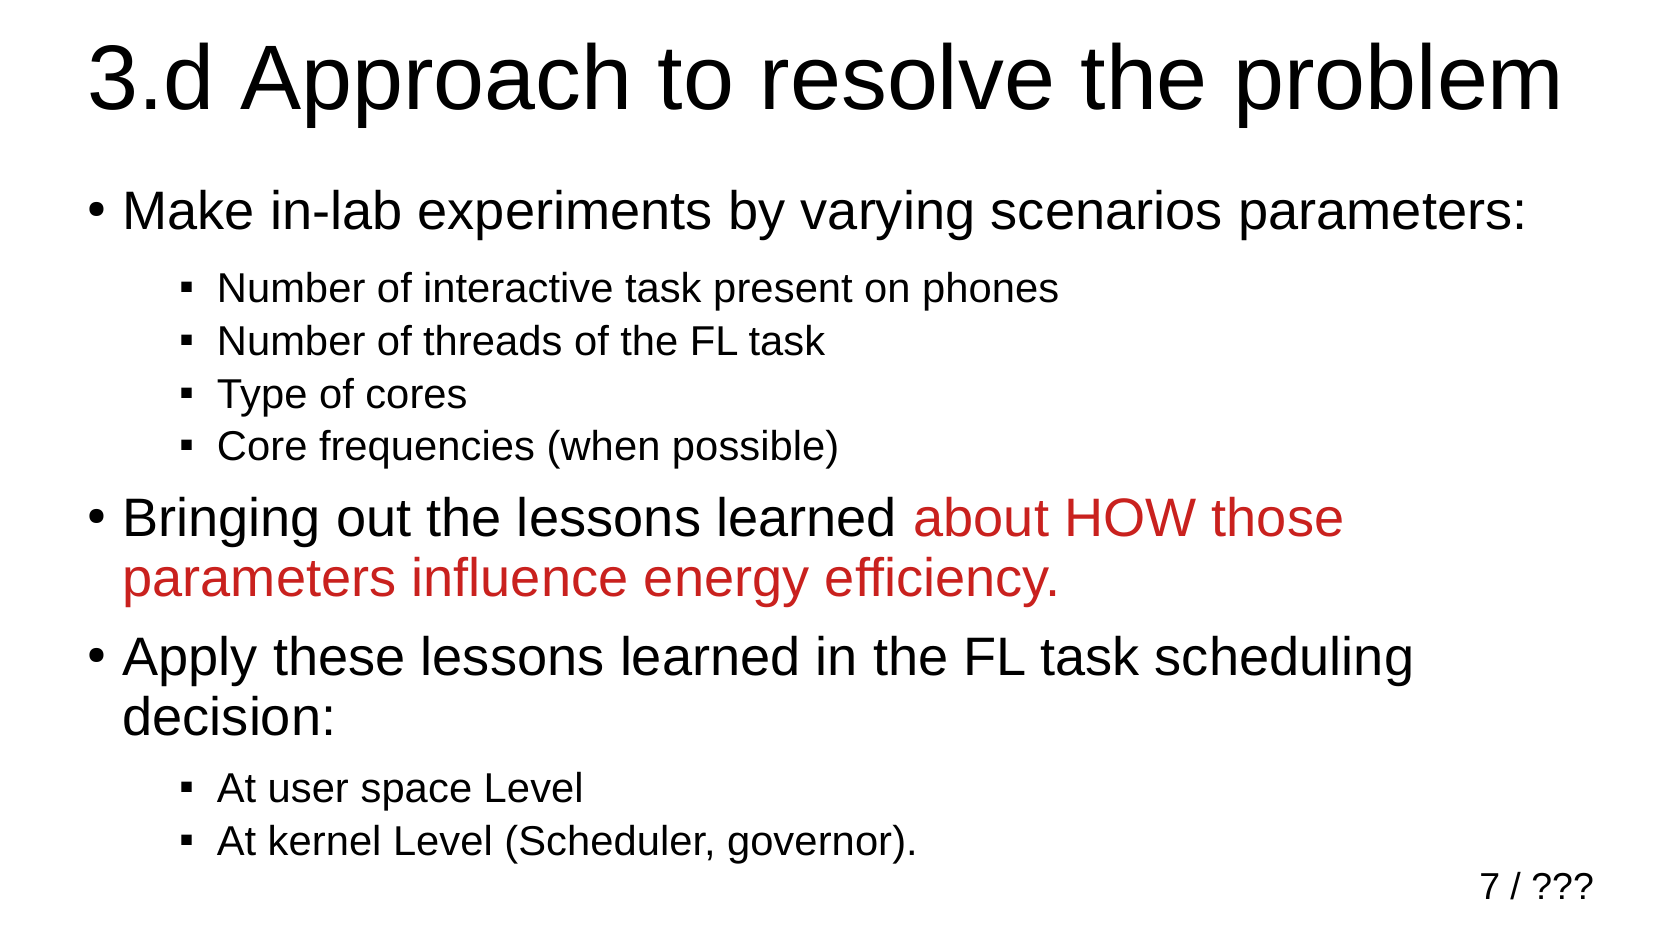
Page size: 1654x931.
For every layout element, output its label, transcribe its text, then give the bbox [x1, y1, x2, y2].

title 3.d Approach to resolve the problem [82, 0, 1571, 156]
text_box 7 / ??? [1464, 858, 1653, 929]
subtitle Make in-lab experiments by varying scenarios parameters: Number of interactive task present on phones Number of threads of the FL task Type of cores Core frequencies (when possible) Bringing out the lessons learned about HOW those parameters influence energy efficiency. Apply these lessons learned in the FL task scheduling decision: At user space Level At kernel Level (Scheduler, governor). [86, 150, 1576, 895]
